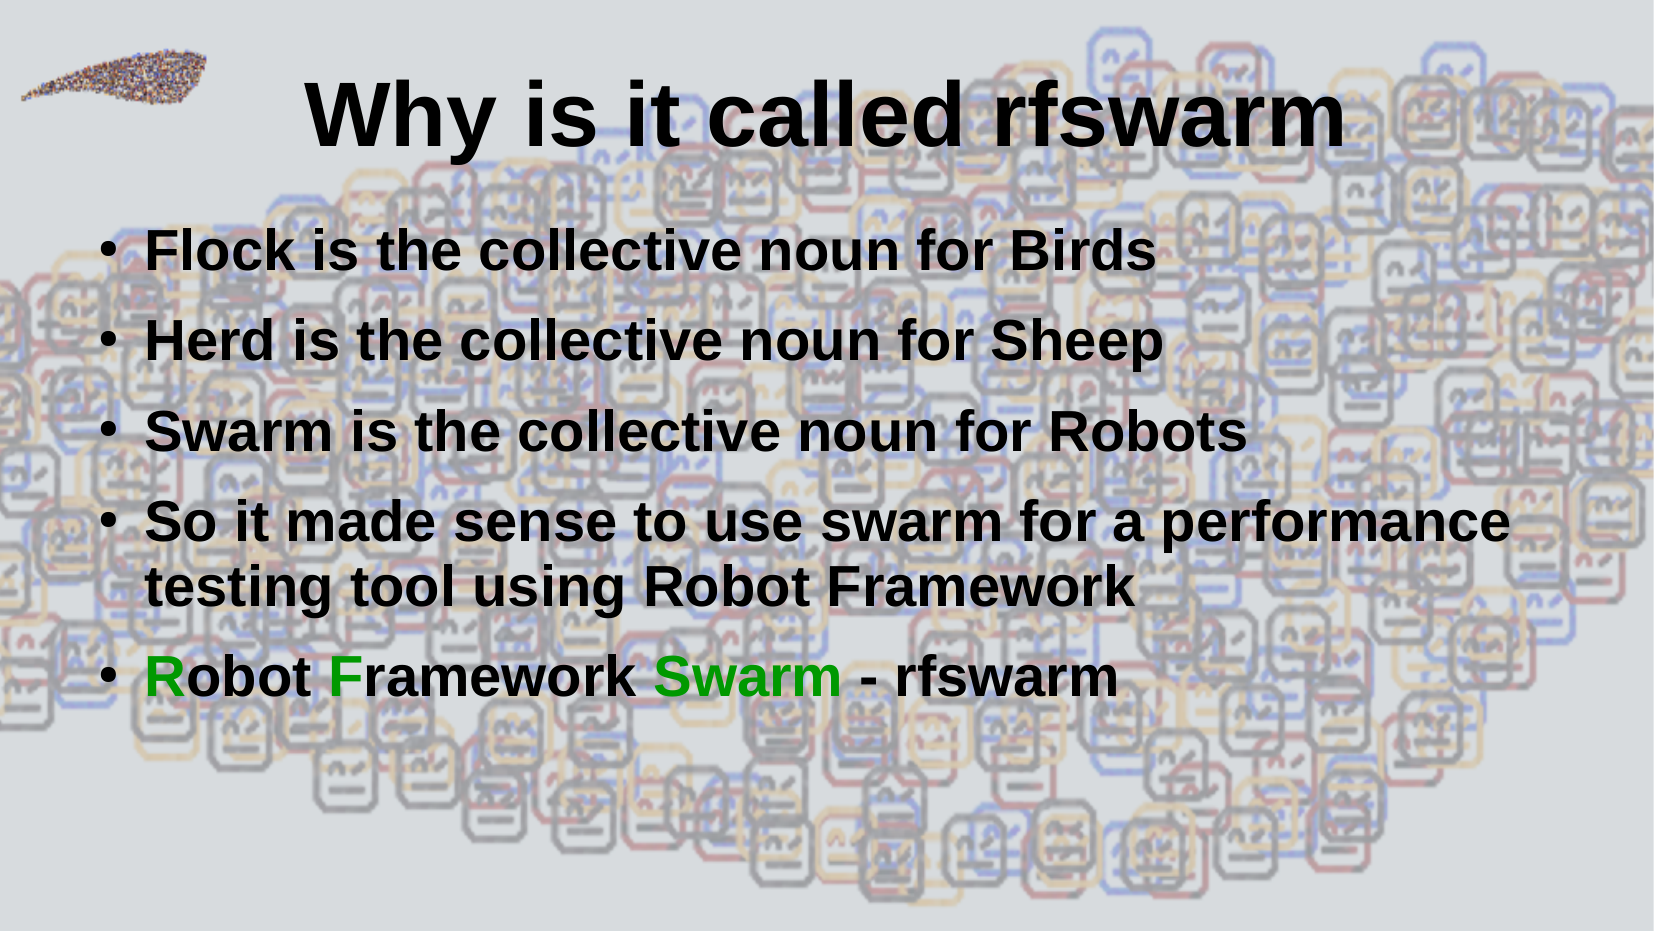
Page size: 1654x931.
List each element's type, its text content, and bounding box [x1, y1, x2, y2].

list Flock is the collective noun for Birds Herd is the collective noun for Sheep Swarm is the collective noun for Robots So it made sense to use swarm for a performance testing tool using Robot Framework Robot Framework Swarm - rfswarm [82, 217, 1571, 758]
title Why is it called rfswarm [82, 37, 1571, 193]
picture [0, 0, 1654, 931]
